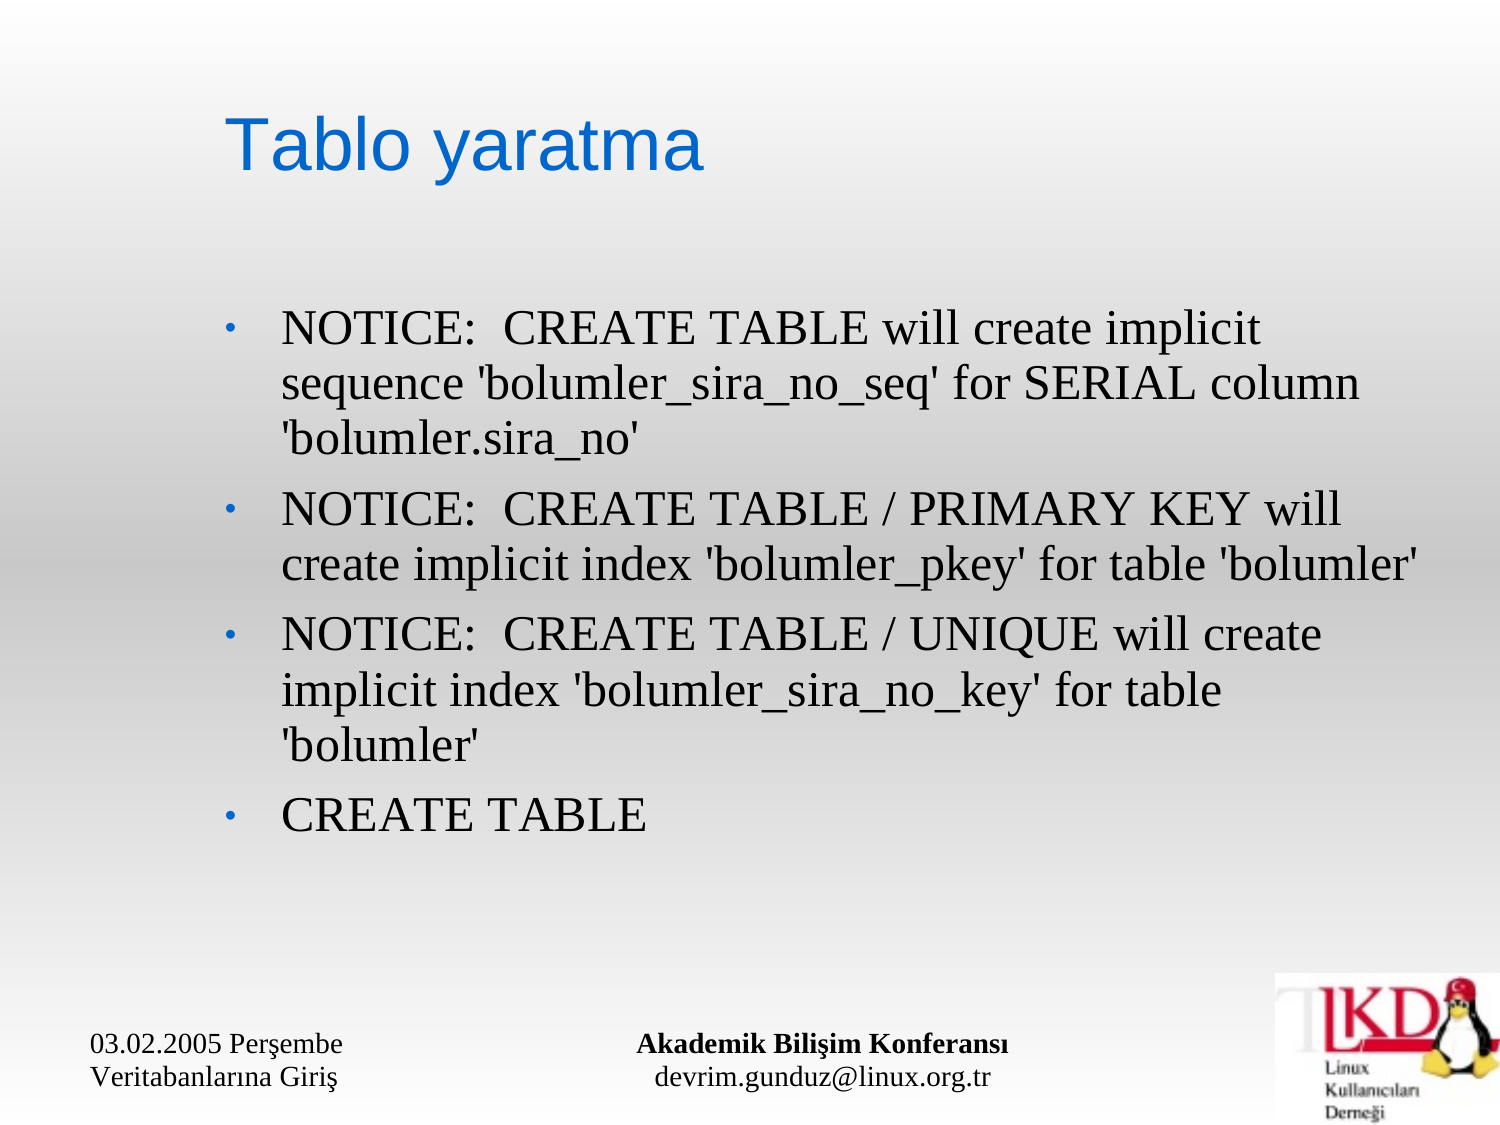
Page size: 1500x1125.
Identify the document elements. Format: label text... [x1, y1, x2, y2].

title Tablo yaratma [224, 49, 1425, 238]
picture [1275, 973, 1500, 1125]
list NOTICE: CREATE TABLE will create implicit sequence 'bolumler_sira_no_seq' for SERIAL column 'bolumler.sira_no' NOTICE: CREATE TABLE / PRIMARY KEY will create implicit index 'bolumler_pkey' for table 'bolumler' NOTICE: CREATE TABLE / UNIQUE will create implicit index 'bolumler_sira_no_key' for table 'bolumler' CREATE TABLE [224, 299, 1425, 1009]
